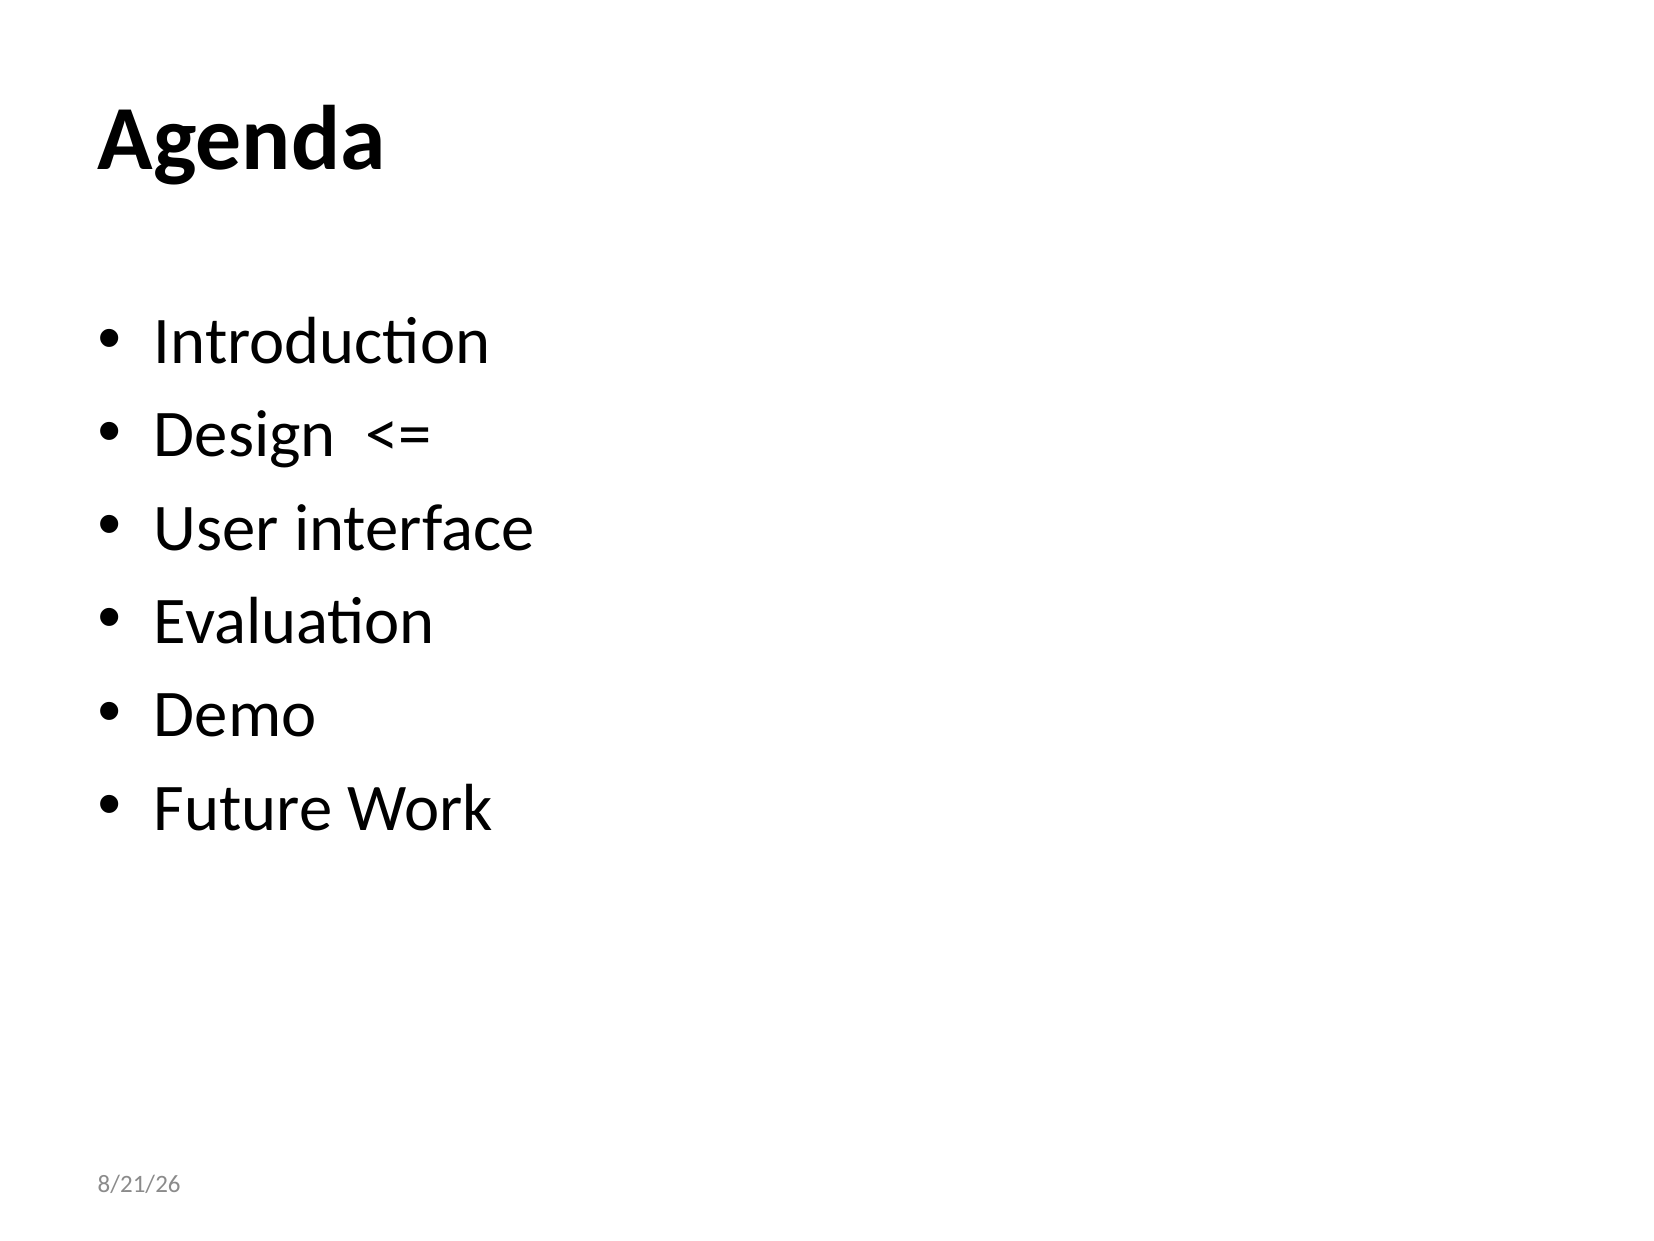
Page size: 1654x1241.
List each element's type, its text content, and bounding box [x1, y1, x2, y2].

list Introduction Design <= User interface Evaluation Demo Future Work [82, 289, 1571, 1108]
title Agenda [82, 49, 1571, 217]
slide_number 7/23/16 [82, 1149, 469, 1216]
